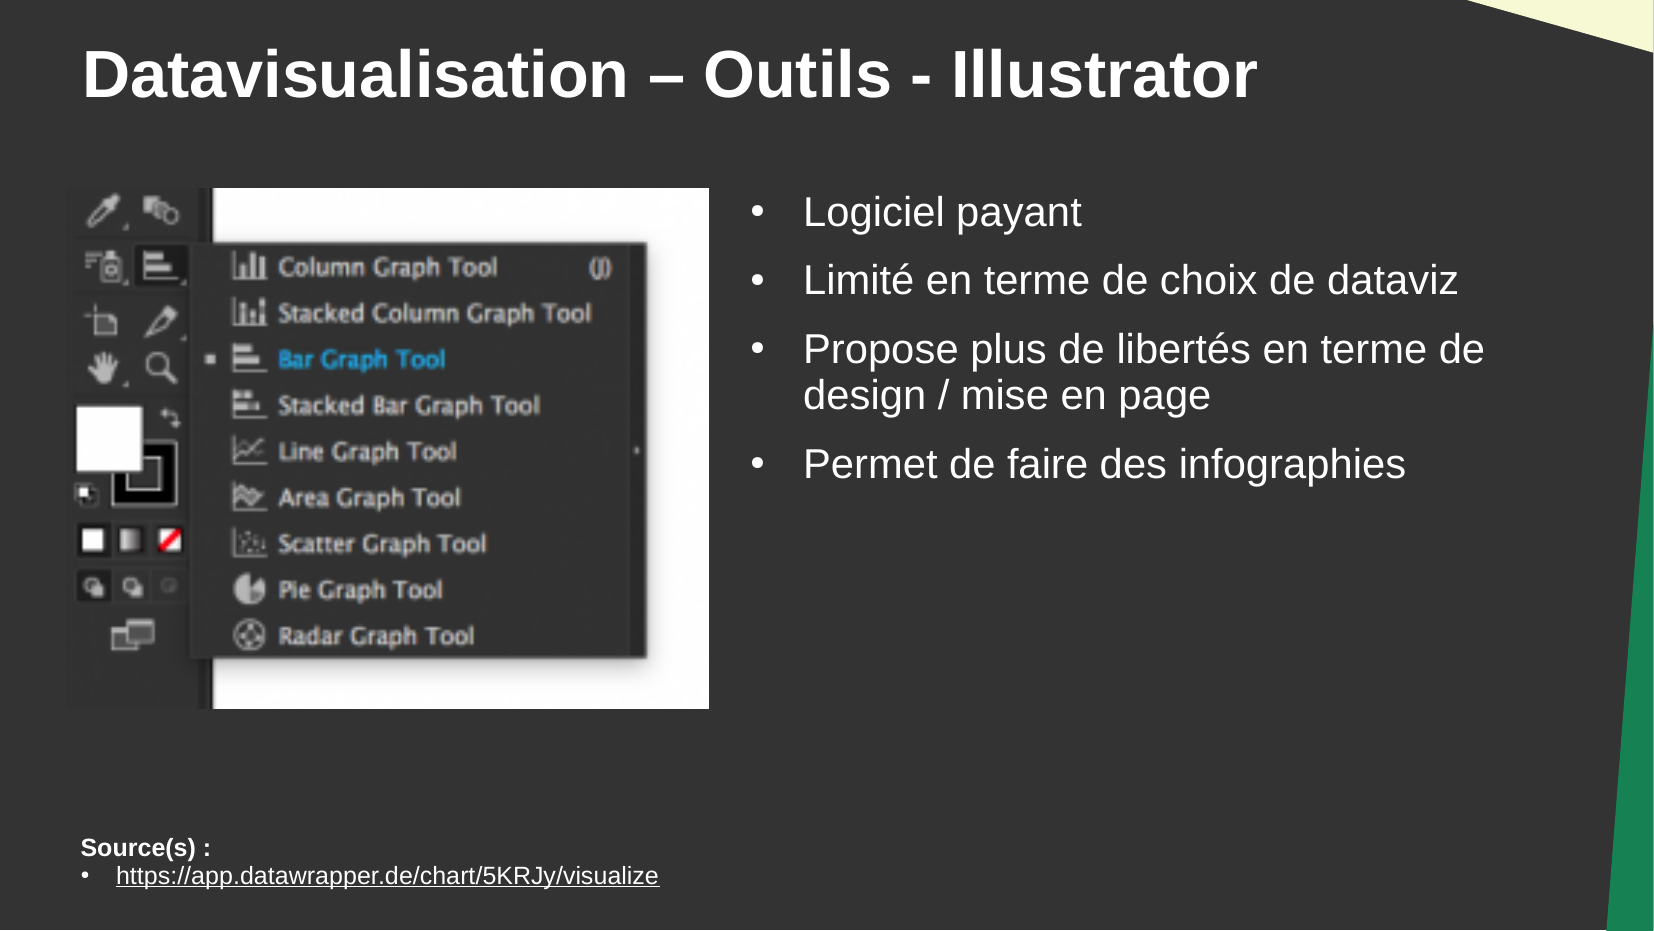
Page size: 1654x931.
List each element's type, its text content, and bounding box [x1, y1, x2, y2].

picture [66, 188, 709, 709]
title Datavisualisation – Outils - Illustrator [82, 37, 1571, 122]
list Logiciel payant Limité en terme de choix de dataviz Propose plus de libertés en terme de design / mise en page Permet de faire des infographies [732, 188, 1636, 556]
text_box Source(s) : https://app.datawrapper.de/chart/5KRJy/visualize [65, 826, 1483, 926]
text_box [1606, 315, 1654, 931]
text_box [1466, 0, 1654, 53]
